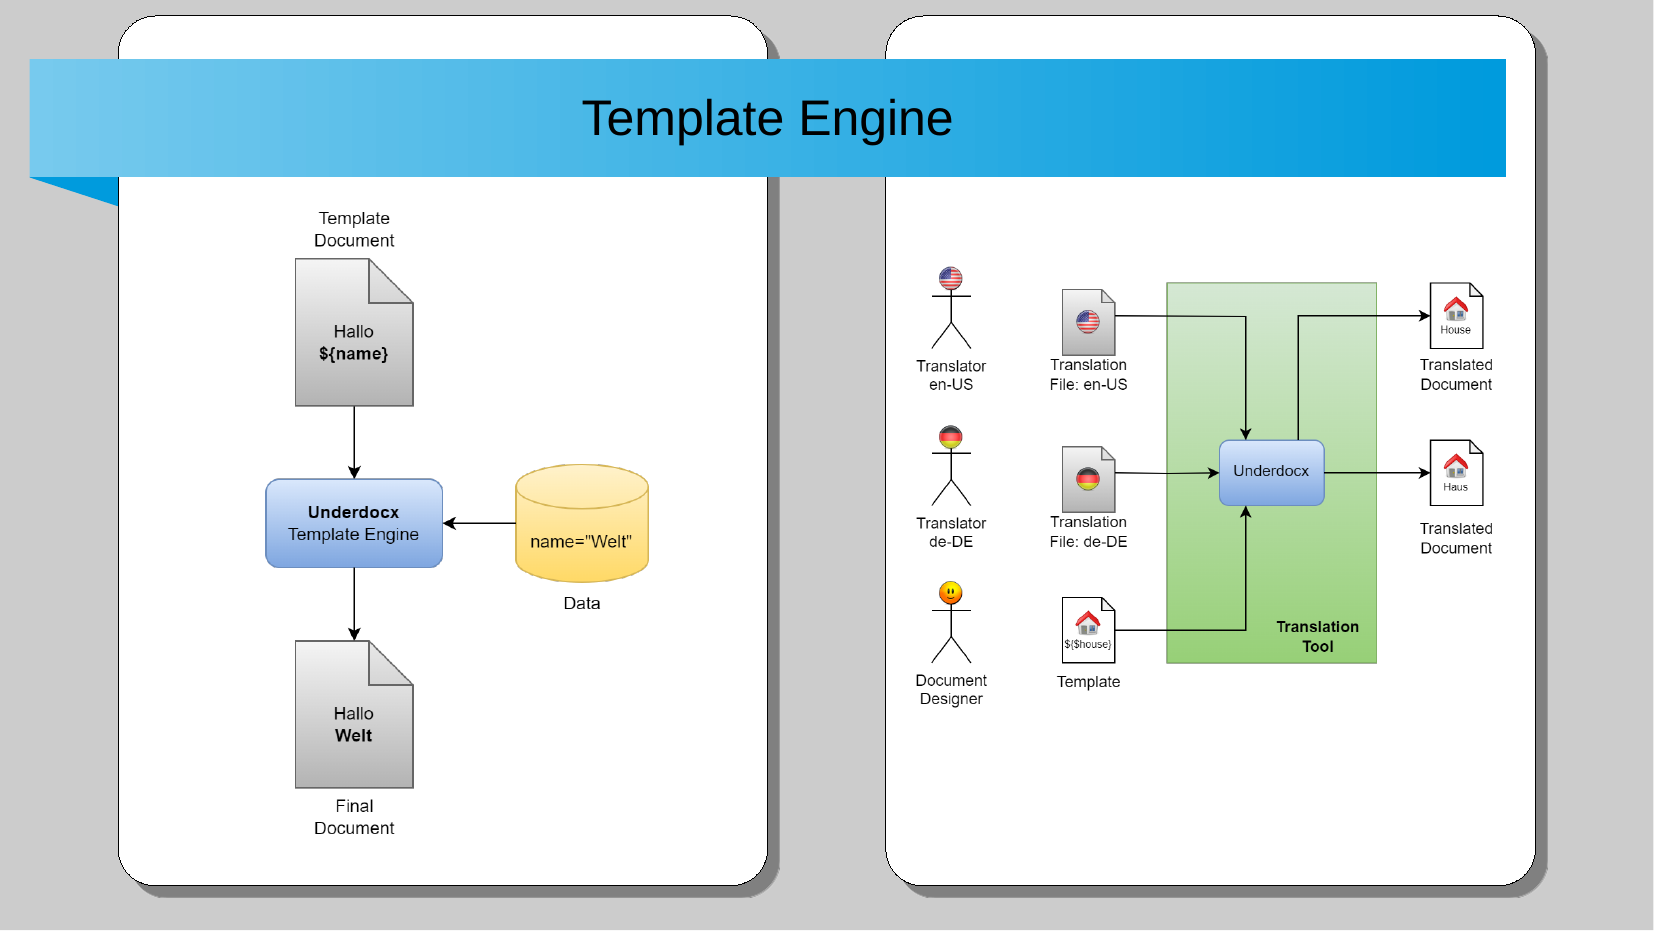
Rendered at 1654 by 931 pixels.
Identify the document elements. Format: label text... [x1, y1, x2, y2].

picture [915, 265, 1509, 709]
picture [265, 199, 650, 847]
title Template Engine [29, 59, 1506, 178]
